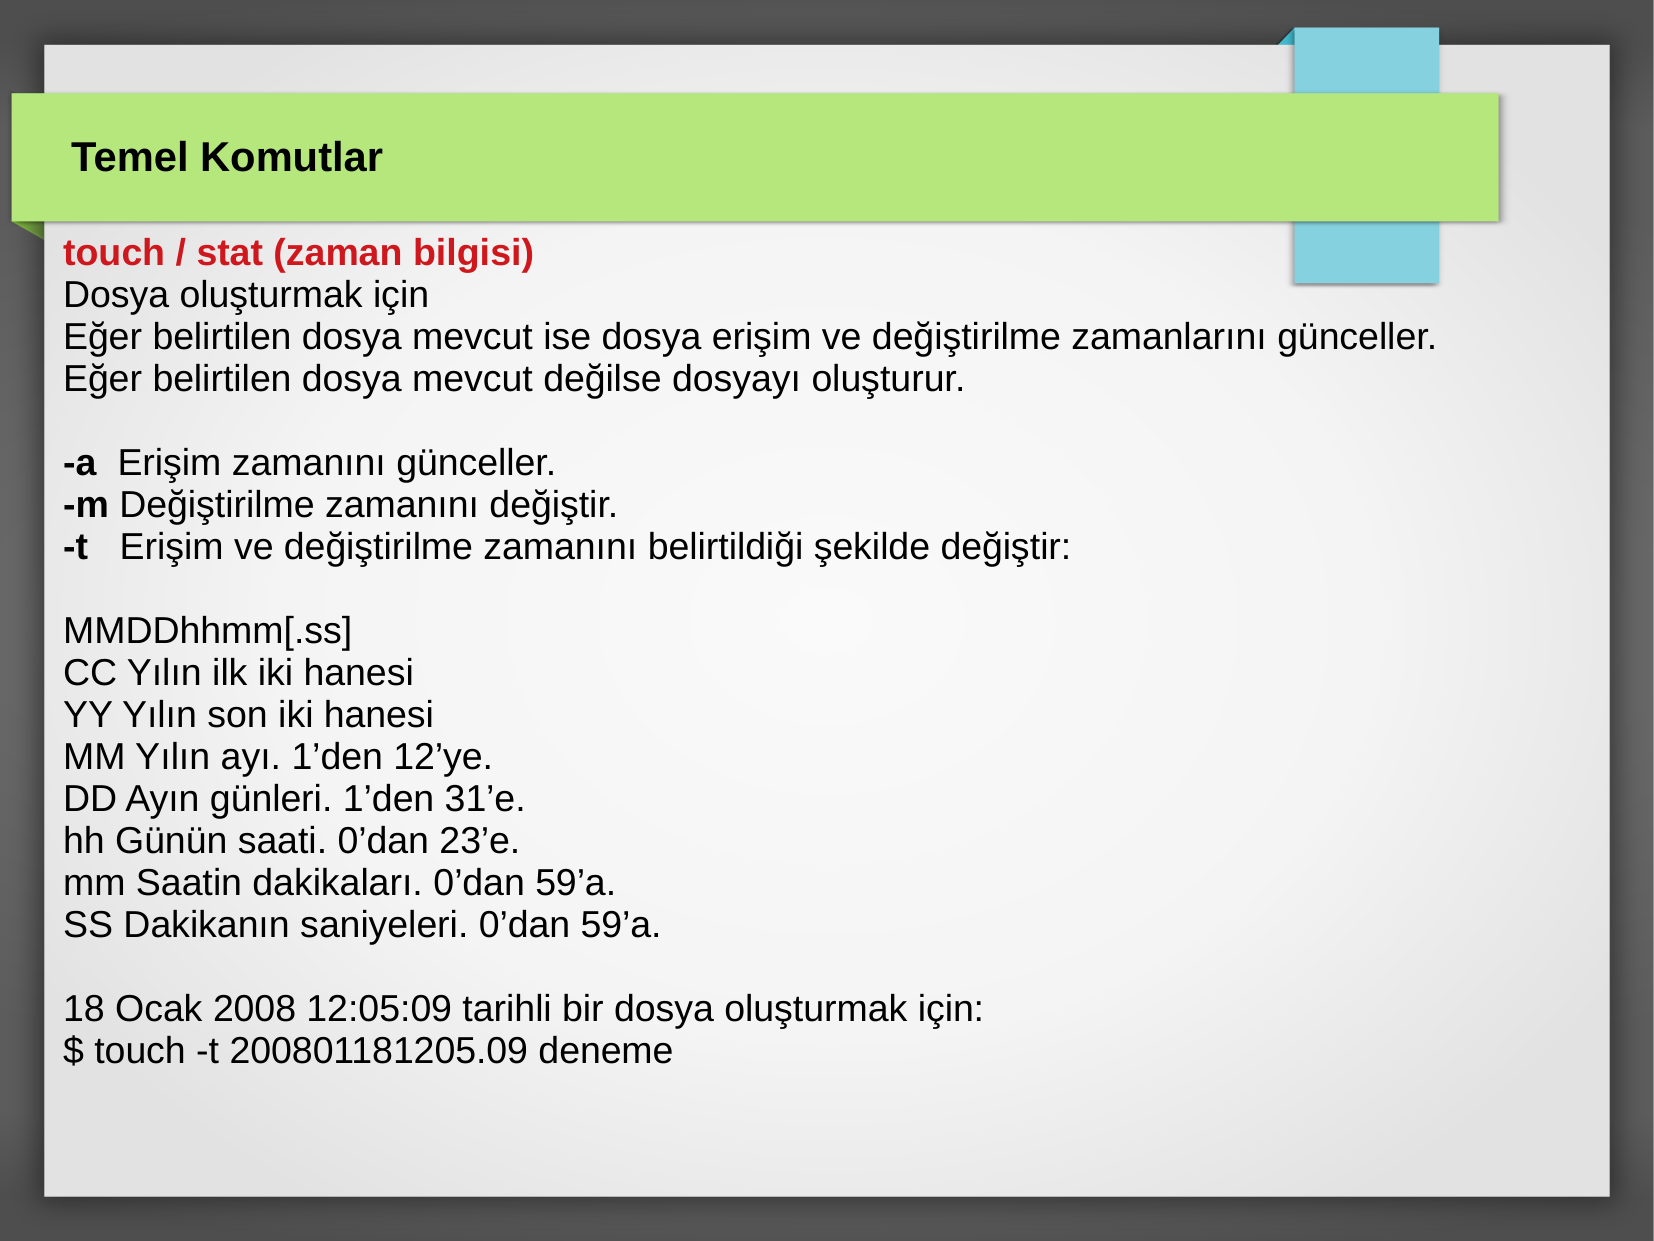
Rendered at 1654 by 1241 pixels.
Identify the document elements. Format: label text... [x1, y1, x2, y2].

picture [0, 0, 1654, 1241]
text_box Temel Komutlar [56, 126, 426, 207]
text_box touch / stat (zaman bilgisi) Dosya oluşturmak için Eğer belirtilen dosya mevcut ise dosya erişim ve değiştirilme zamanlarını günceller. Eğer belirtilen dosya mevcut değilse dosyayı oluşturur. -a Erişim zamanını günceller. -m Değiştirilme zamanını değiştir. -t Erişim ve değiştirilme zamanını belirtildiği şekilde değiştir: MMDDhhmm[.ss] CC Yılın ilk iki hanesi YY Yılın son iki hanesi MM Yılın ayı. 1’den 12’ye. DD Ayın günleri. 1’den 31’e. hh Günün saati. 0’dan 23’e. mm Saatin dakikaları. 0’dan 59’a. SS Dakikanın saniyeleri. 0’dan 59’a. 18 Ocak 2008 12:05:09 tarihli bir dosya oluşturmak için: $ touch -t 200801181205.09 deneme [48, 224, 1560, 1205]
